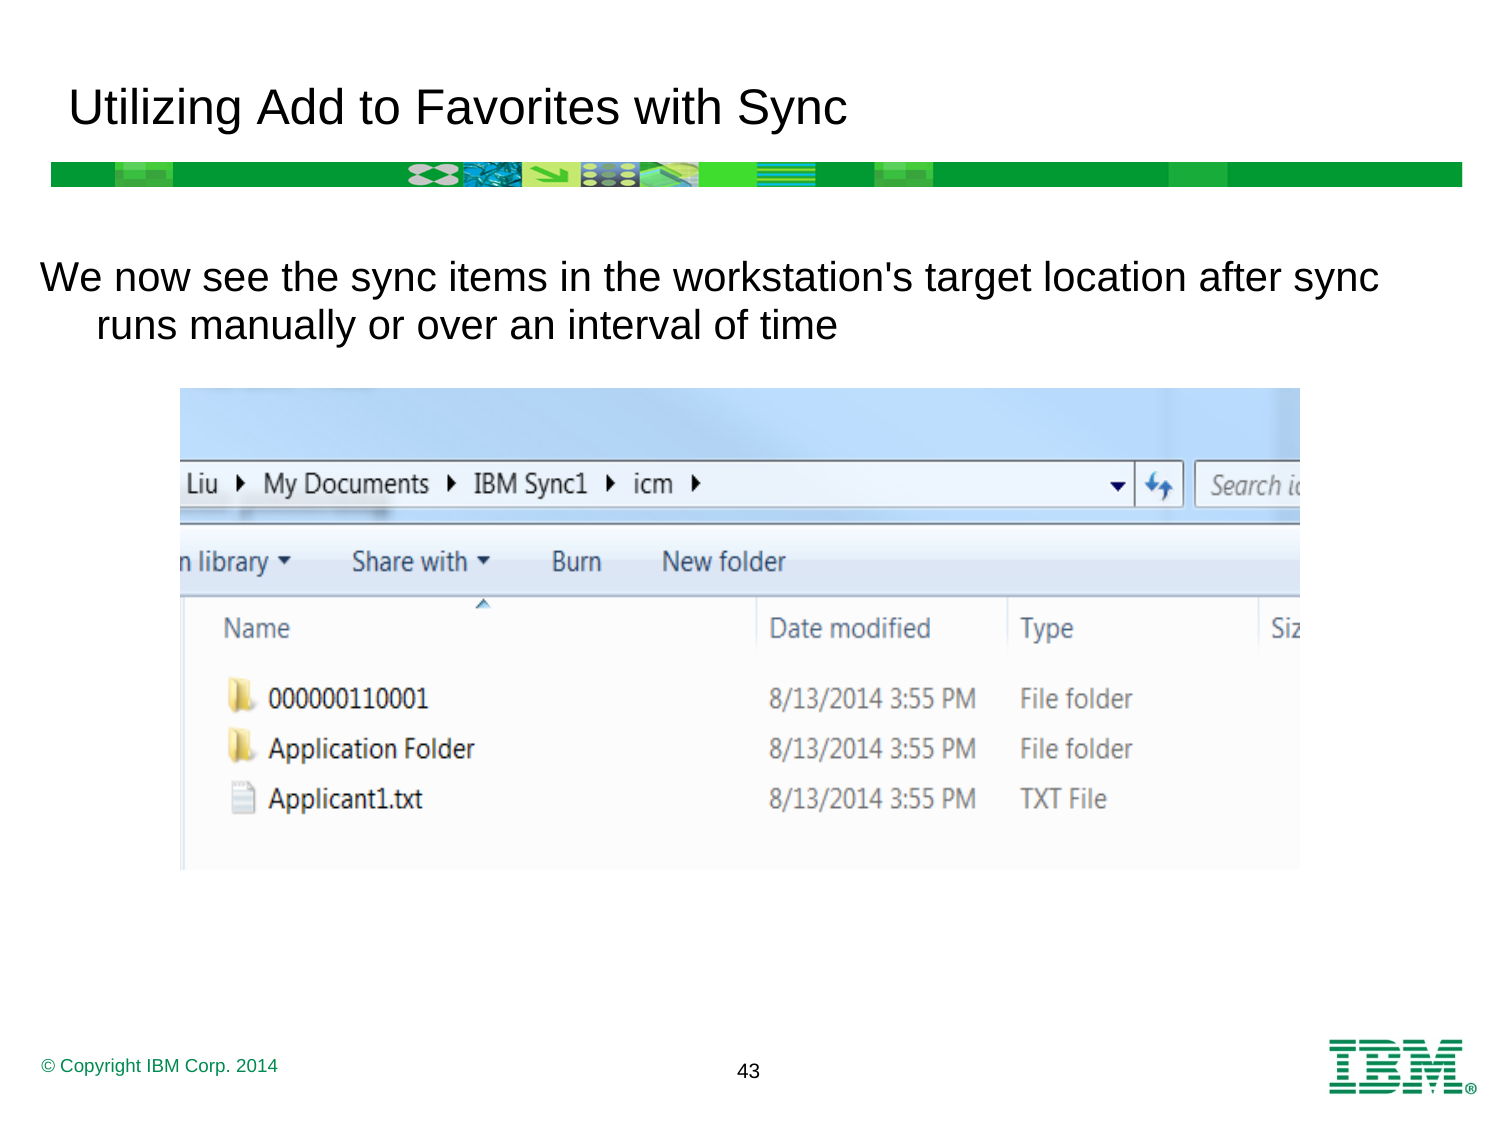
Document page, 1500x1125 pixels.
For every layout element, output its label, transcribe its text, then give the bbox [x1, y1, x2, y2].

picture [50, 161, 1463, 189]
picture [180, 388, 1300, 871]
list We now see the sync items in the workstation's target location after sync runs manually or over an interval of time [24, 243, 1463, 1038]
picture [1327, 1037, 1479, 1096]
title Utilizing Add to Favorites with Sync [53, 69, 1239, 144]
